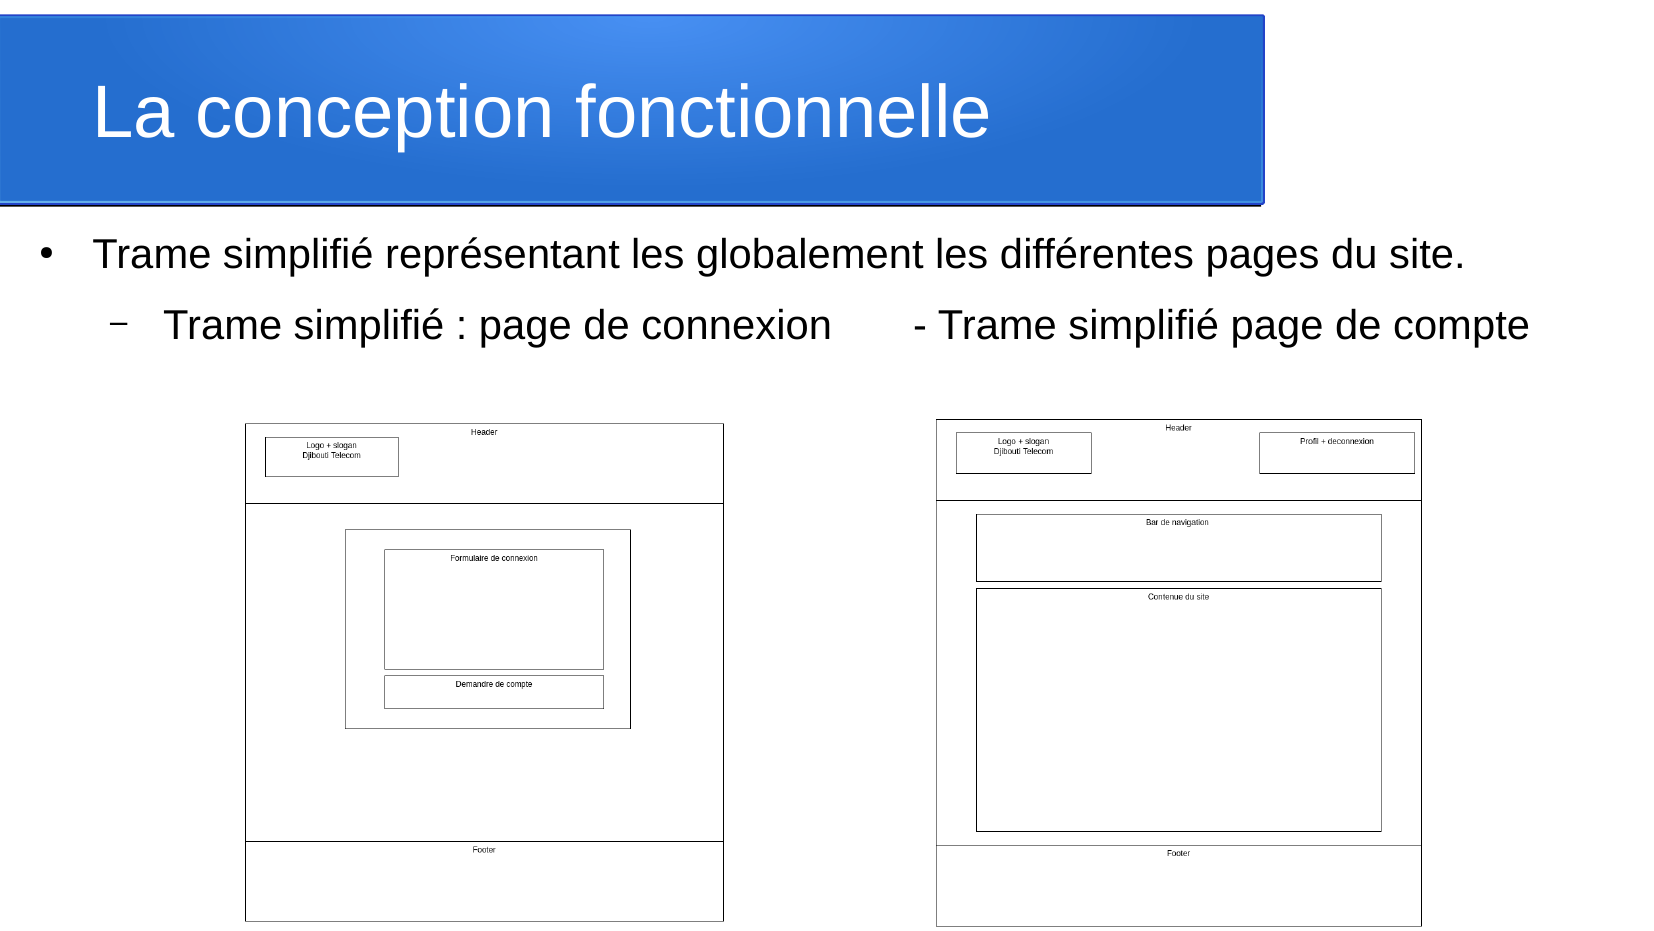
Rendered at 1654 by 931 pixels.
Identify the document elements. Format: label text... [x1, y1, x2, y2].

picture [235, 414, 736, 931]
title La conception fonctionnelle [0, 35, 1032, 189]
list Trame simplifié représentant les globalement les différentes pages du site. Trame simplifié : page de connexion - Trame simplifié page de compte [21, 231, 1654, 635]
picture [930, 414, 1427, 931]
